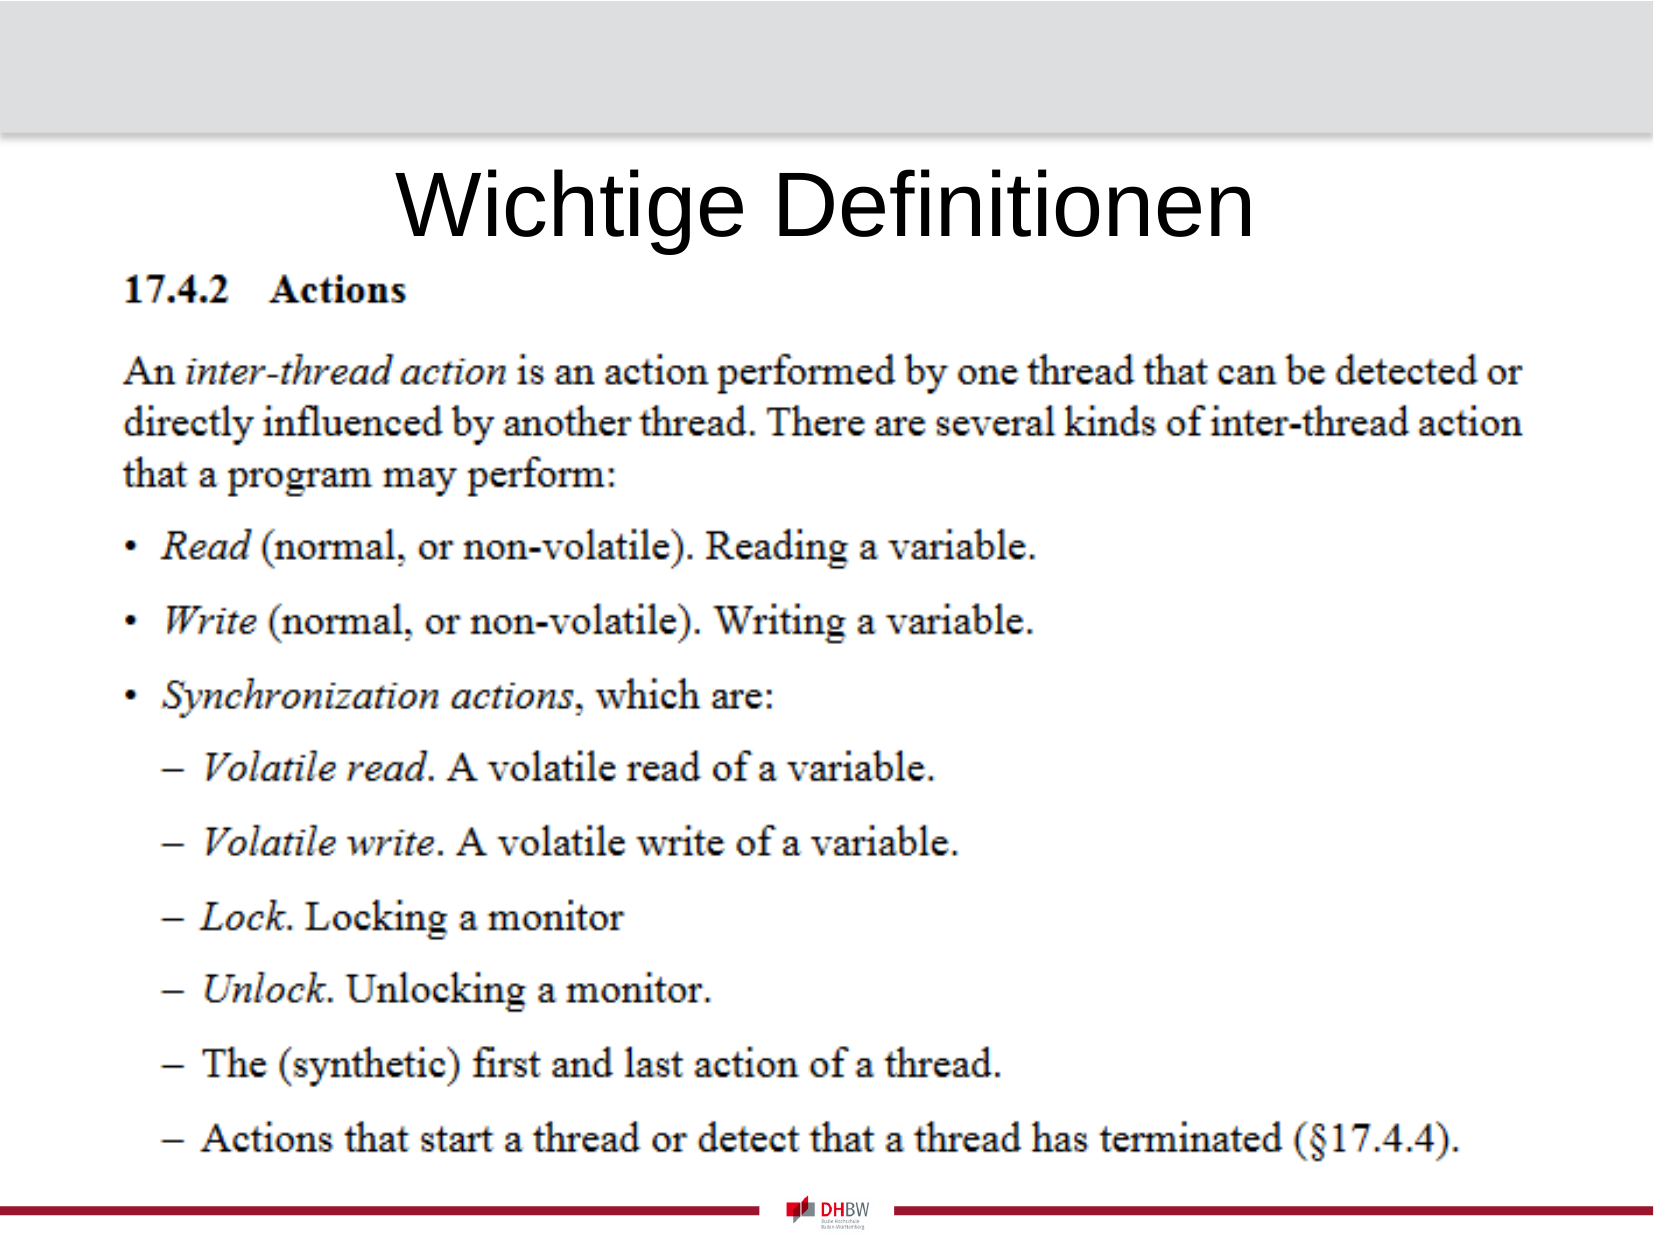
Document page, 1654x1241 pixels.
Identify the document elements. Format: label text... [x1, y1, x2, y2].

picture [0, 1, 1654, 1237]
title Wichtige Definitionen [82, 49, 1571, 257]
